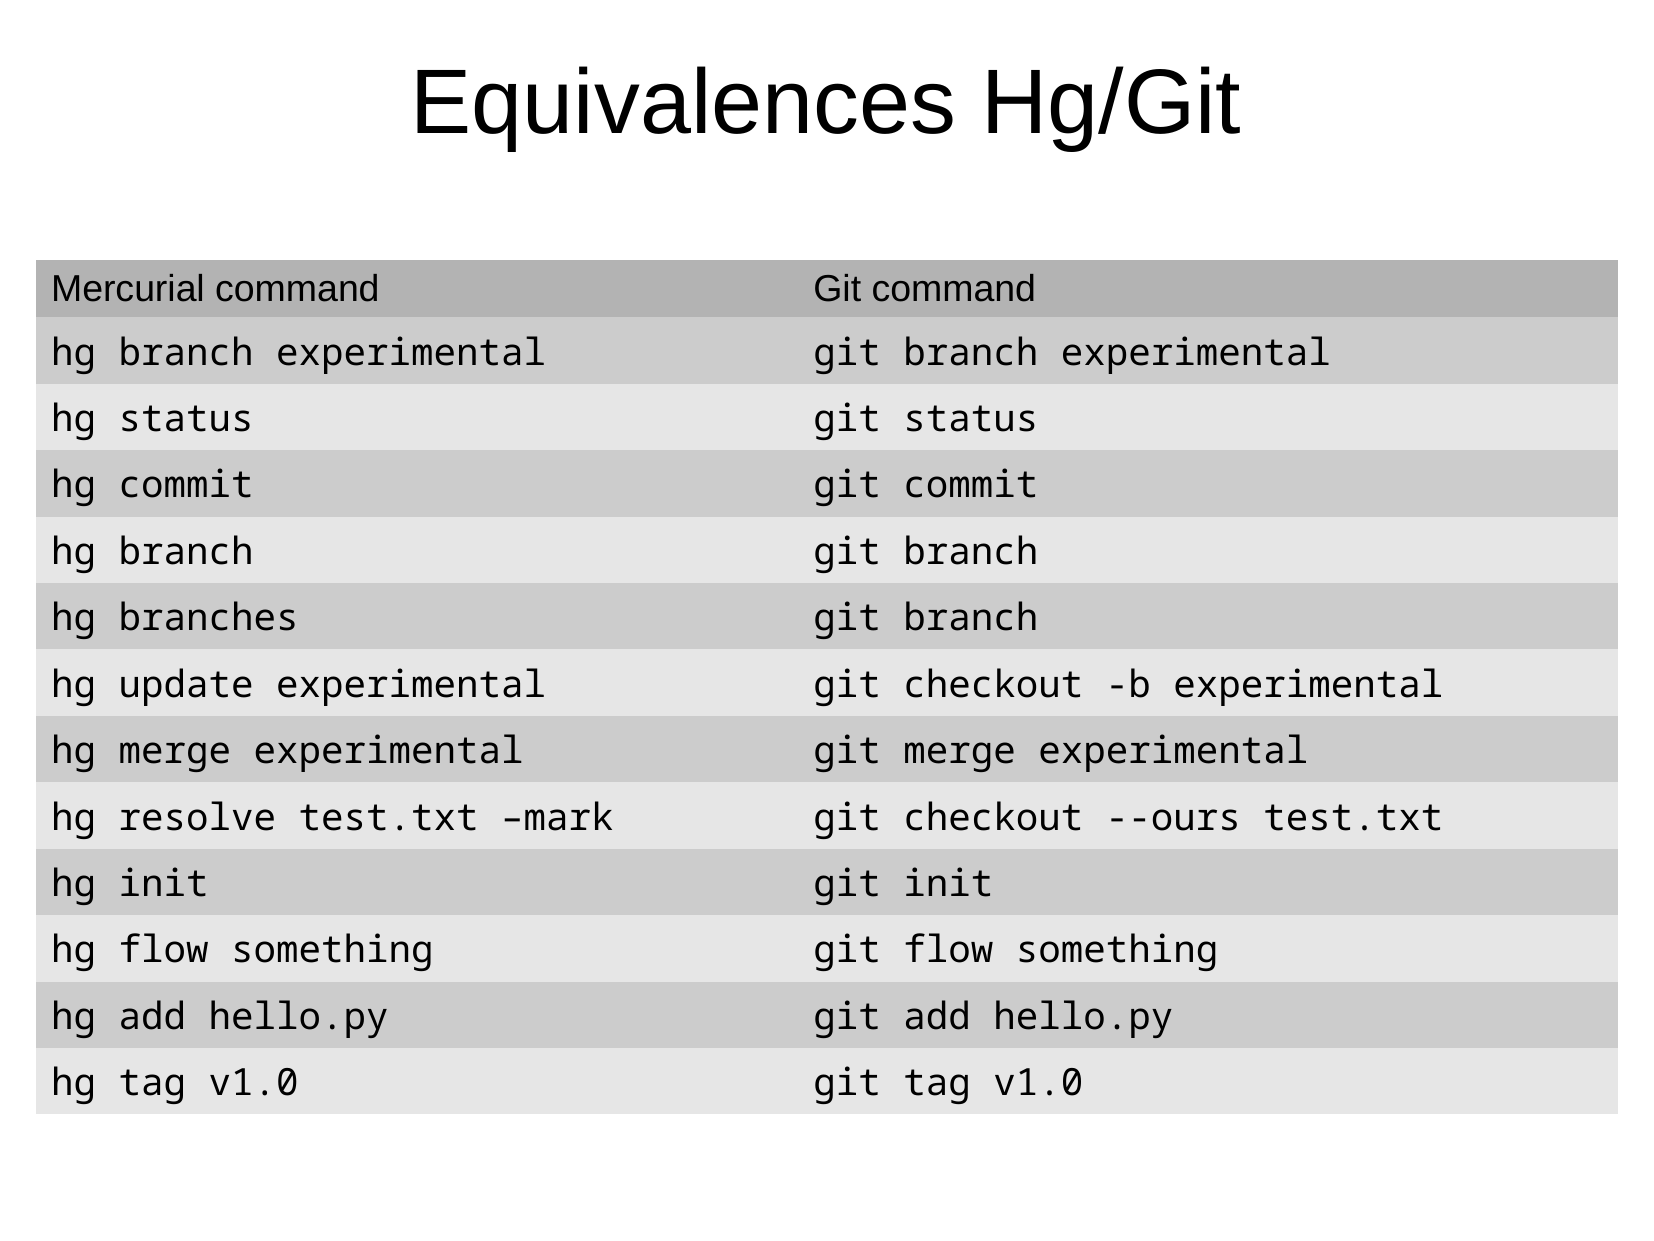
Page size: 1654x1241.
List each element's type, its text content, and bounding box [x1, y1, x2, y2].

table_cell git branch experimental [799, 317, 1618, 384]
table_cell git status [799, 384, 1618, 450]
table_cell hg branches [36, 583, 799, 649]
table_cell git branch [799, 583, 1618, 649]
table_cell git checkout -b experimental [799, 649, 1618, 716]
table_cell hg resolve test.txt –mark [36, 782, 799, 849]
table_cell hg init [36, 849, 799, 915]
table_cell git branch [799, 517, 1618, 583]
table_header Git command [799, 260, 1618, 317]
table_cell hg add hello.py [36, 982, 799, 1048]
table_cell hg status [36, 384, 799, 450]
table_cell hg flow something [36, 915, 799, 982]
table_cell git merge experimental [799, 716, 1618, 782]
table_cell git flow something [799, 915, 1618, 982]
table_cell hg branch experimental [36, 317, 799, 384]
table_header Mercurial command [36, 260, 799, 317]
table_cell hg update experimental [36, 649, 799, 716]
table_cell hg merge experimental [36, 716, 799, 782]
table_cell hg branch [36, 517, 799, 583]
title Equivalences Hg/Git [82, 0, 1571, 206]
table_cell git tag v1.0 [799, 1048, 1618, 1114]
table_cell git checkout --ours test.txt [799, 782, 1618, 849]
table_cell git commit [799, 450, 1618, 517]
table_cell hg commit [36, 450, 799, 517]
table_cell hg tag v1.0 [36, 1048, 799, 1114]
table_cell git init [799, 849, 1618, 915]
table_cell git add hello.py [799, 982, 1618, 1048]
